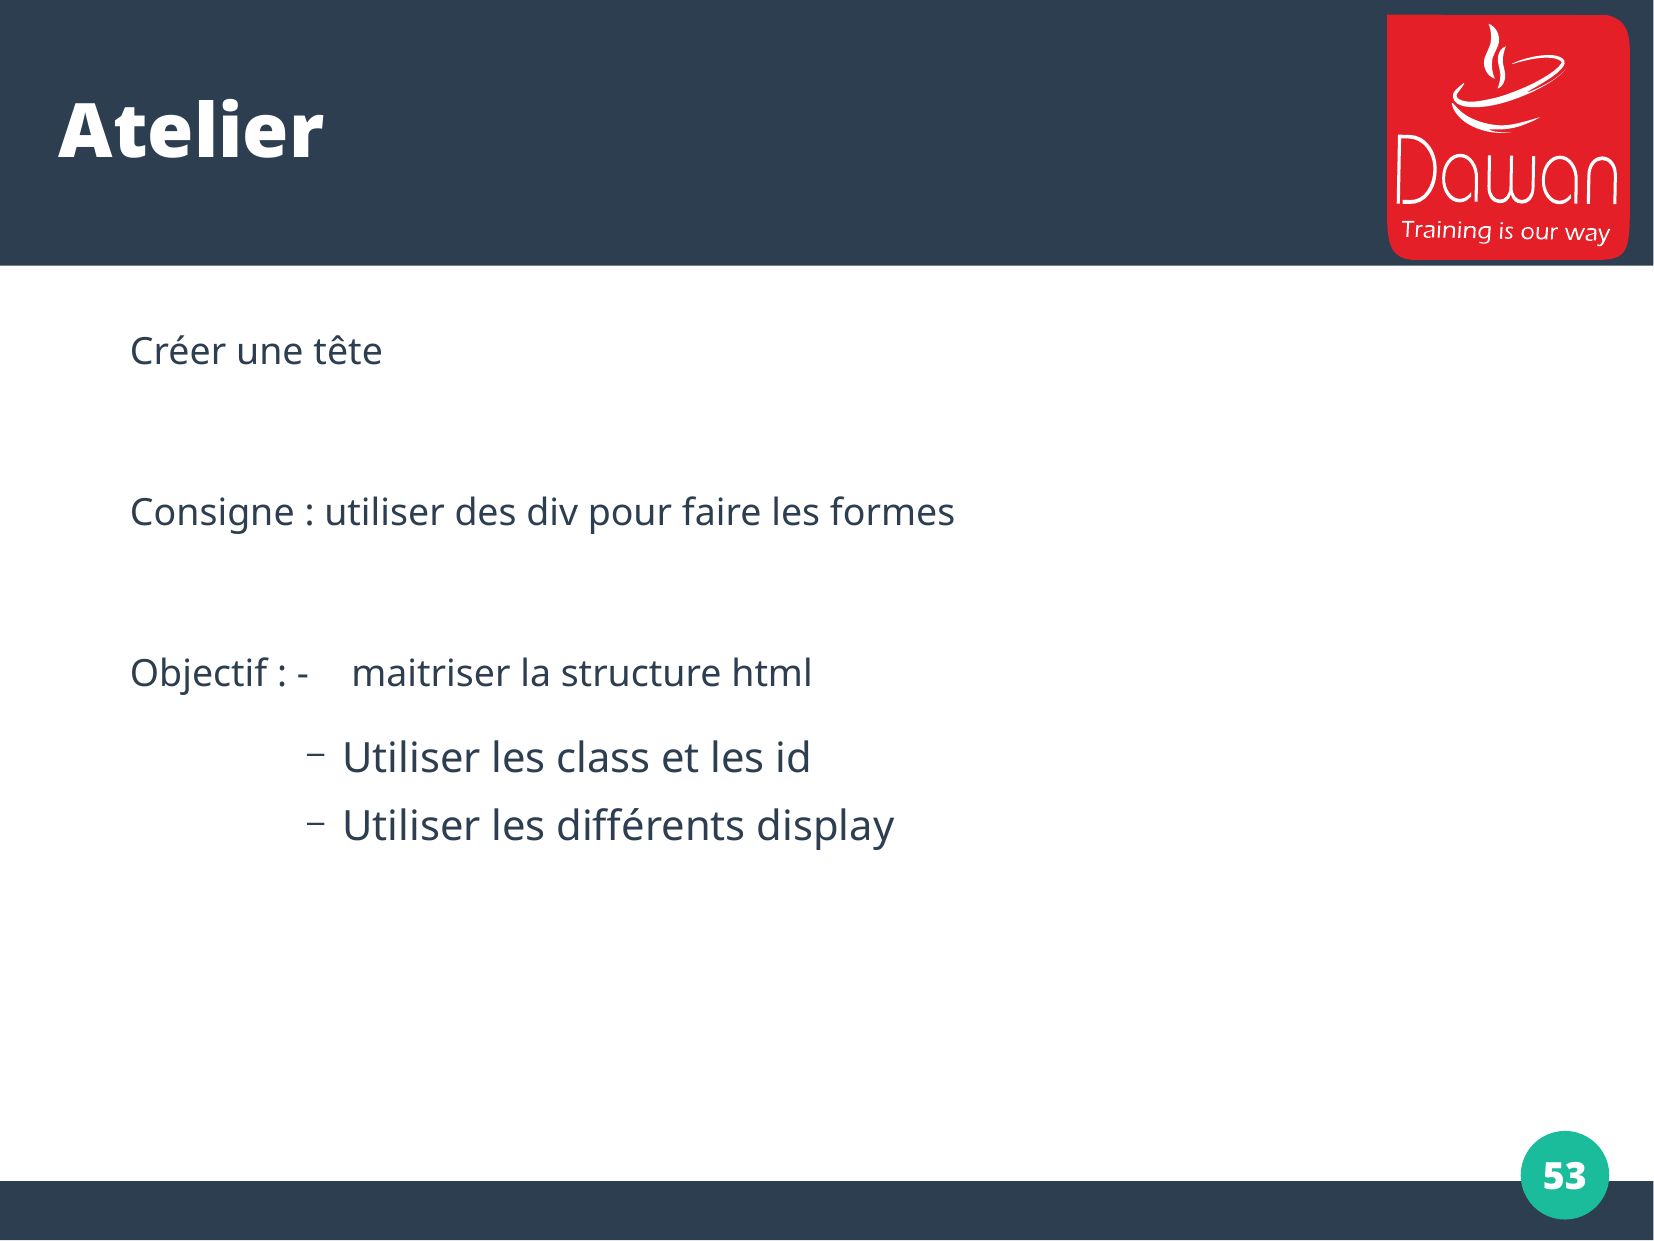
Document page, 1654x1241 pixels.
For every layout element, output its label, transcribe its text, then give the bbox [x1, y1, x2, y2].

picture [1387, 14, 1630, 260]
list Créer une tête Consigne : utiliser des div pour faire les formes Objectif : - maitriser la structure html Utiliser les class et les id Utiliser les différents display [59, 324, 1595, 1152]
title Atelier [59, 49, 1387, 207]
